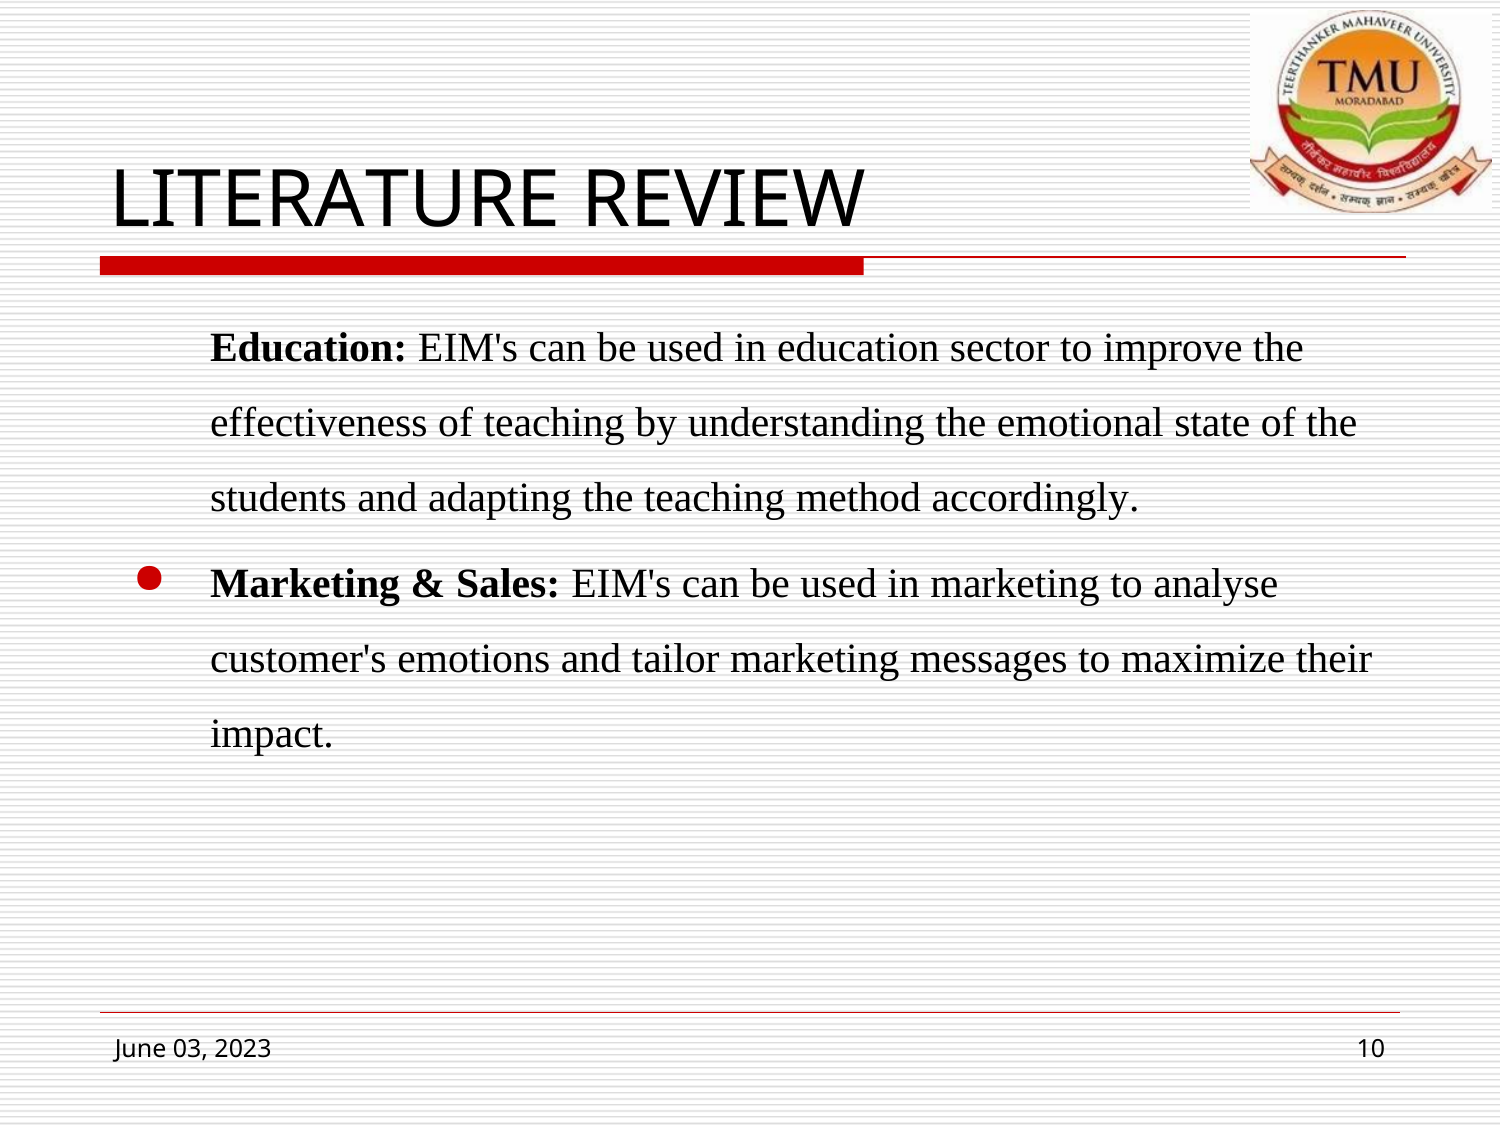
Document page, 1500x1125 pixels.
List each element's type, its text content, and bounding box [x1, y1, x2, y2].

title LITERATURE REVIEW [94, 50, 1407, 250]
text_box <number> [1074, 1024, 1401, 1103]
text_box June 03, 2023 [99, 1024, 426, 1103]
picture [0, 0, 1500, 1125]
list Education: EIM's can be used in education sector to improve the effectiveness of teaching by understanding the emotional state of the students and adapting the teaching method accordingly. Marketing & Sales: EIM's can be used in marketing to analyse customer's emotions and tailor marketing messages to maximize their impact. [117, 287, 1426, 1038]
